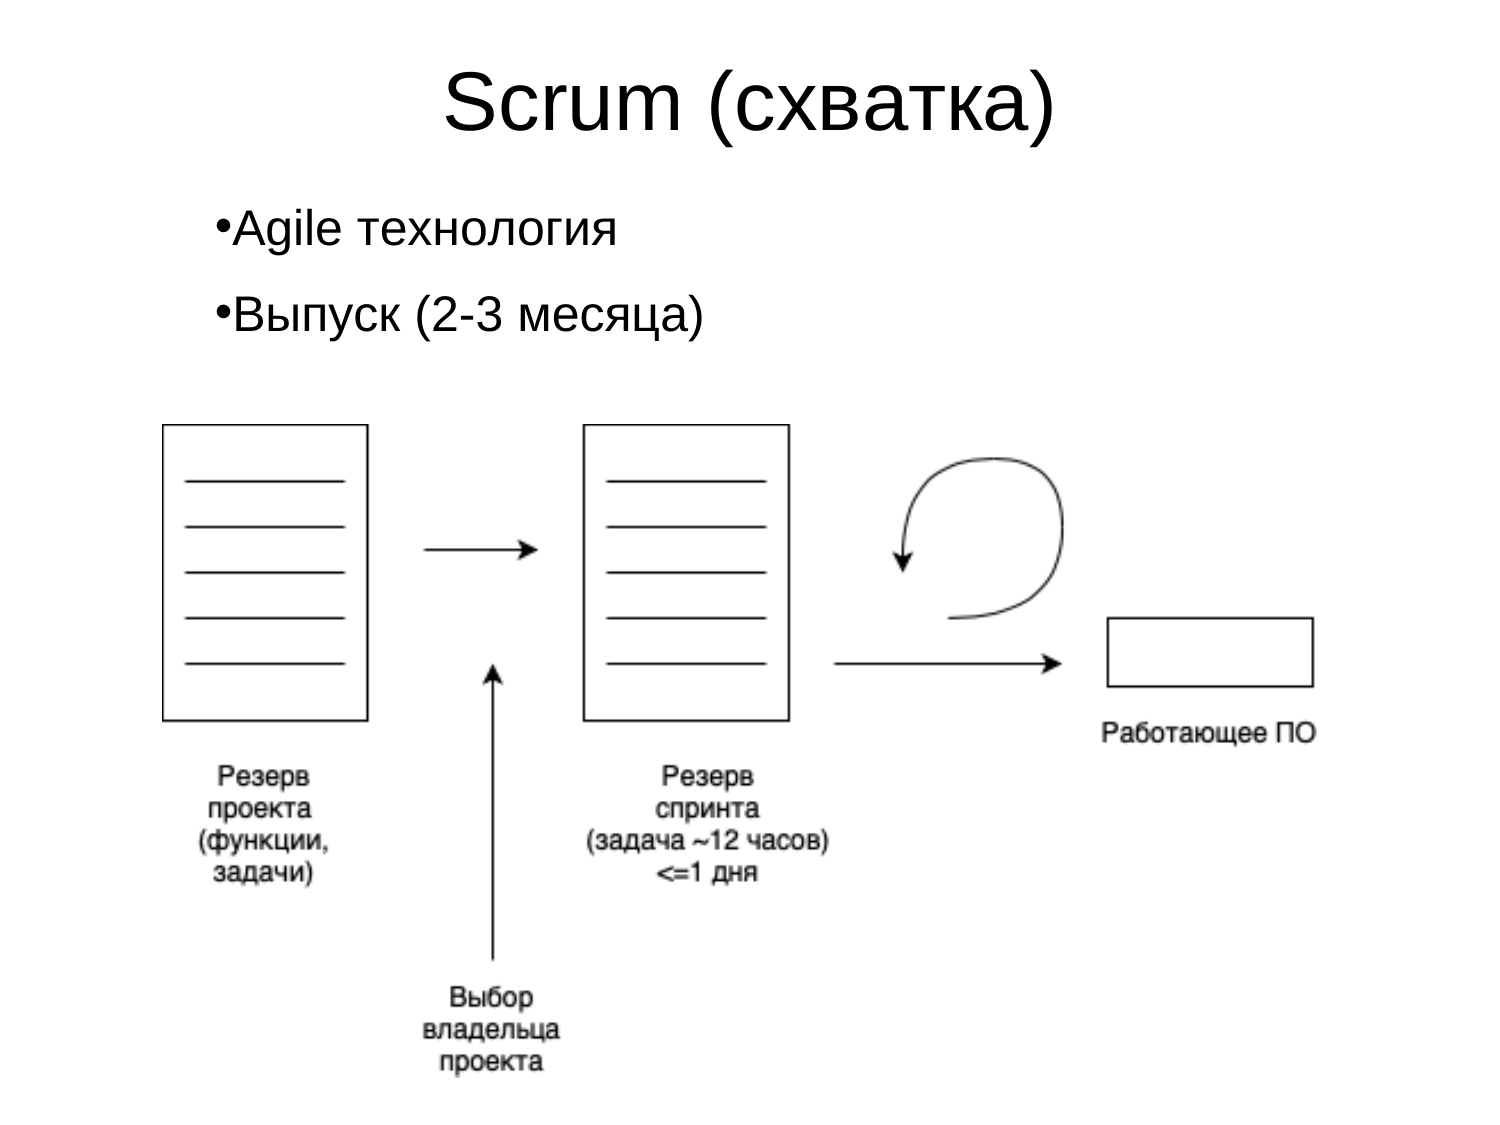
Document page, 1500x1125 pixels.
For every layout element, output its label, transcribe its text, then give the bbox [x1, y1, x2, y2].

title Scrum (схватка) [75, 45, 1426, 150]
picture [162, 424, 1326, 1078]
text_box Agile технология Выпуск (2-3 месяца) [200, 187, 1101, 349]
